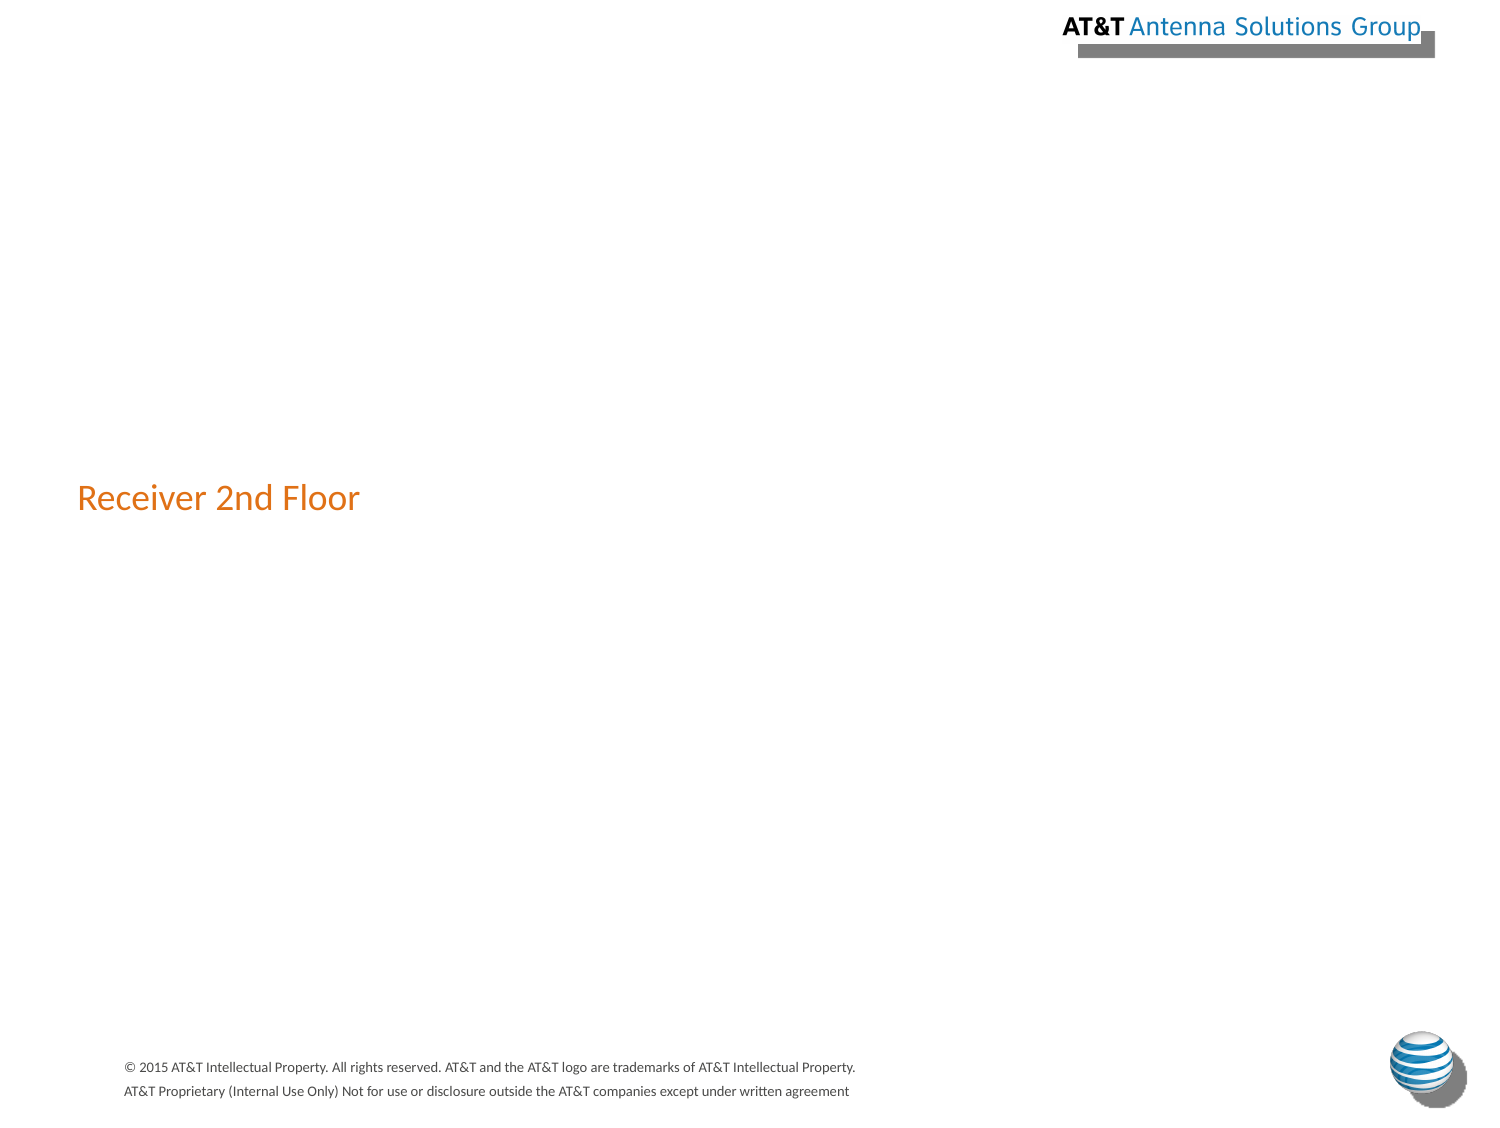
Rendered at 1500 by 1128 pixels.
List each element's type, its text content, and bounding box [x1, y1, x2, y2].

picture [1062, 15, 1421, 44]
text_box Receiver 2nd Floor [62, 468, 1500, 1128]
